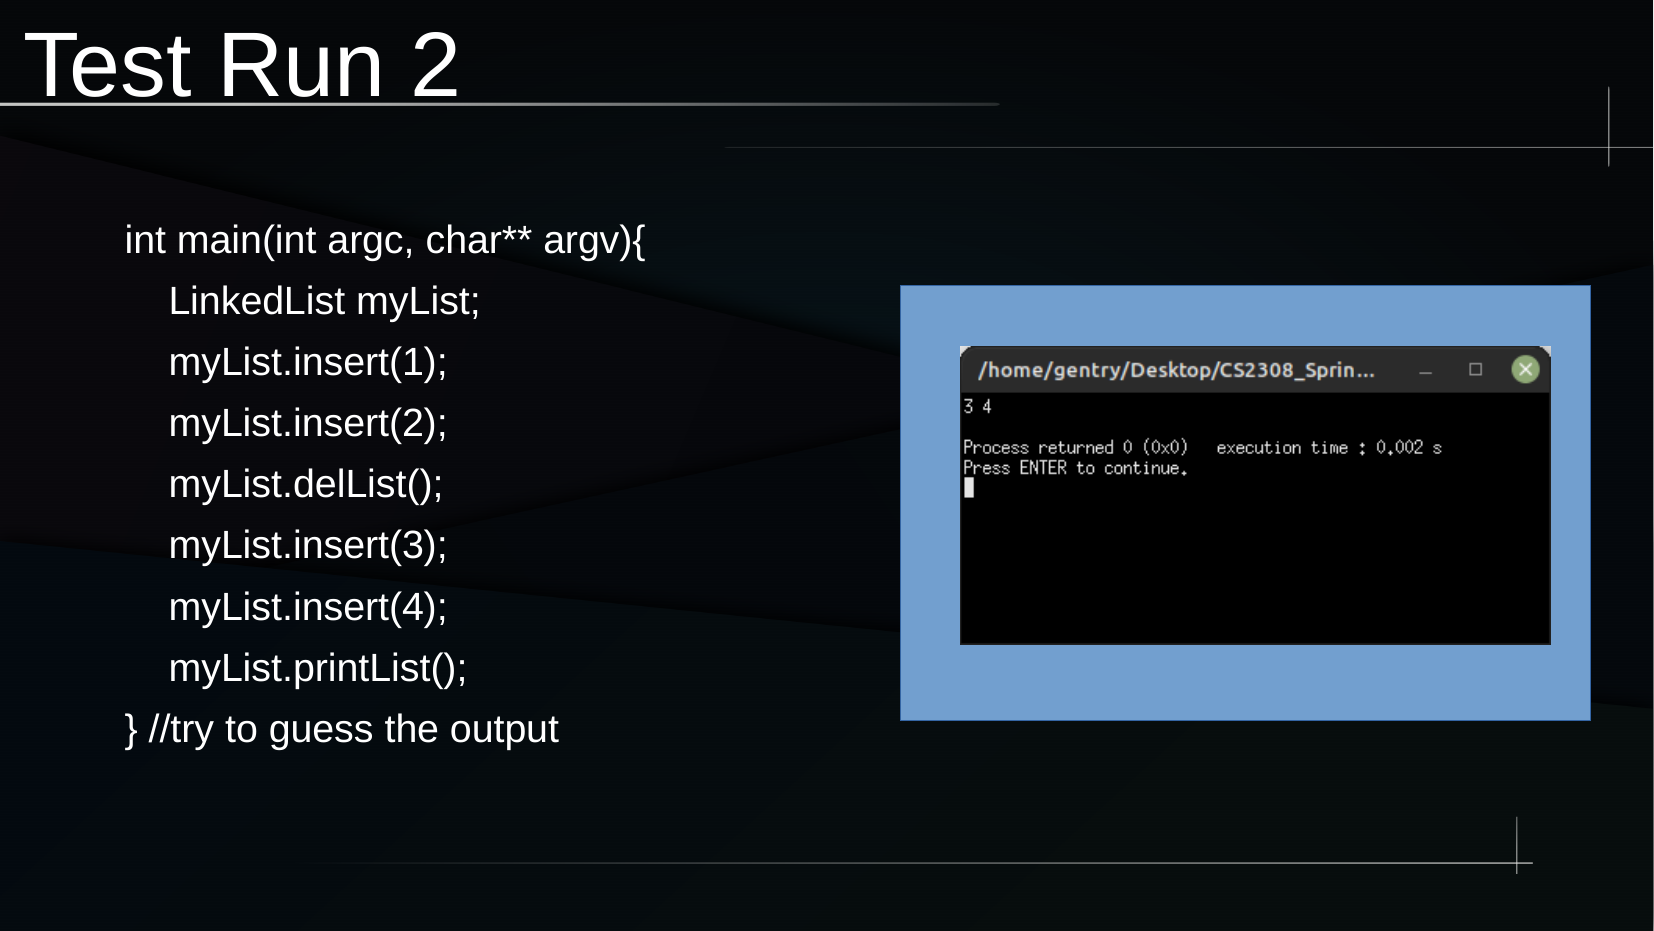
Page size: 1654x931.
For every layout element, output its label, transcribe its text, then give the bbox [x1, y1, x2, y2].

title Test Run 2 [23, 11, 1589, 119]
list int main(int argc, char** argv){ LinkedList myList; myList.insert(1); myList.insert(2); myList.delList(); myList.insert(3); myList.insert(4); myList.printList(); } //try to guess the output [82, 217, 809, 758]
picture [0, 0, 1654, 931]
text_box [900, 285, 1591, 721]
